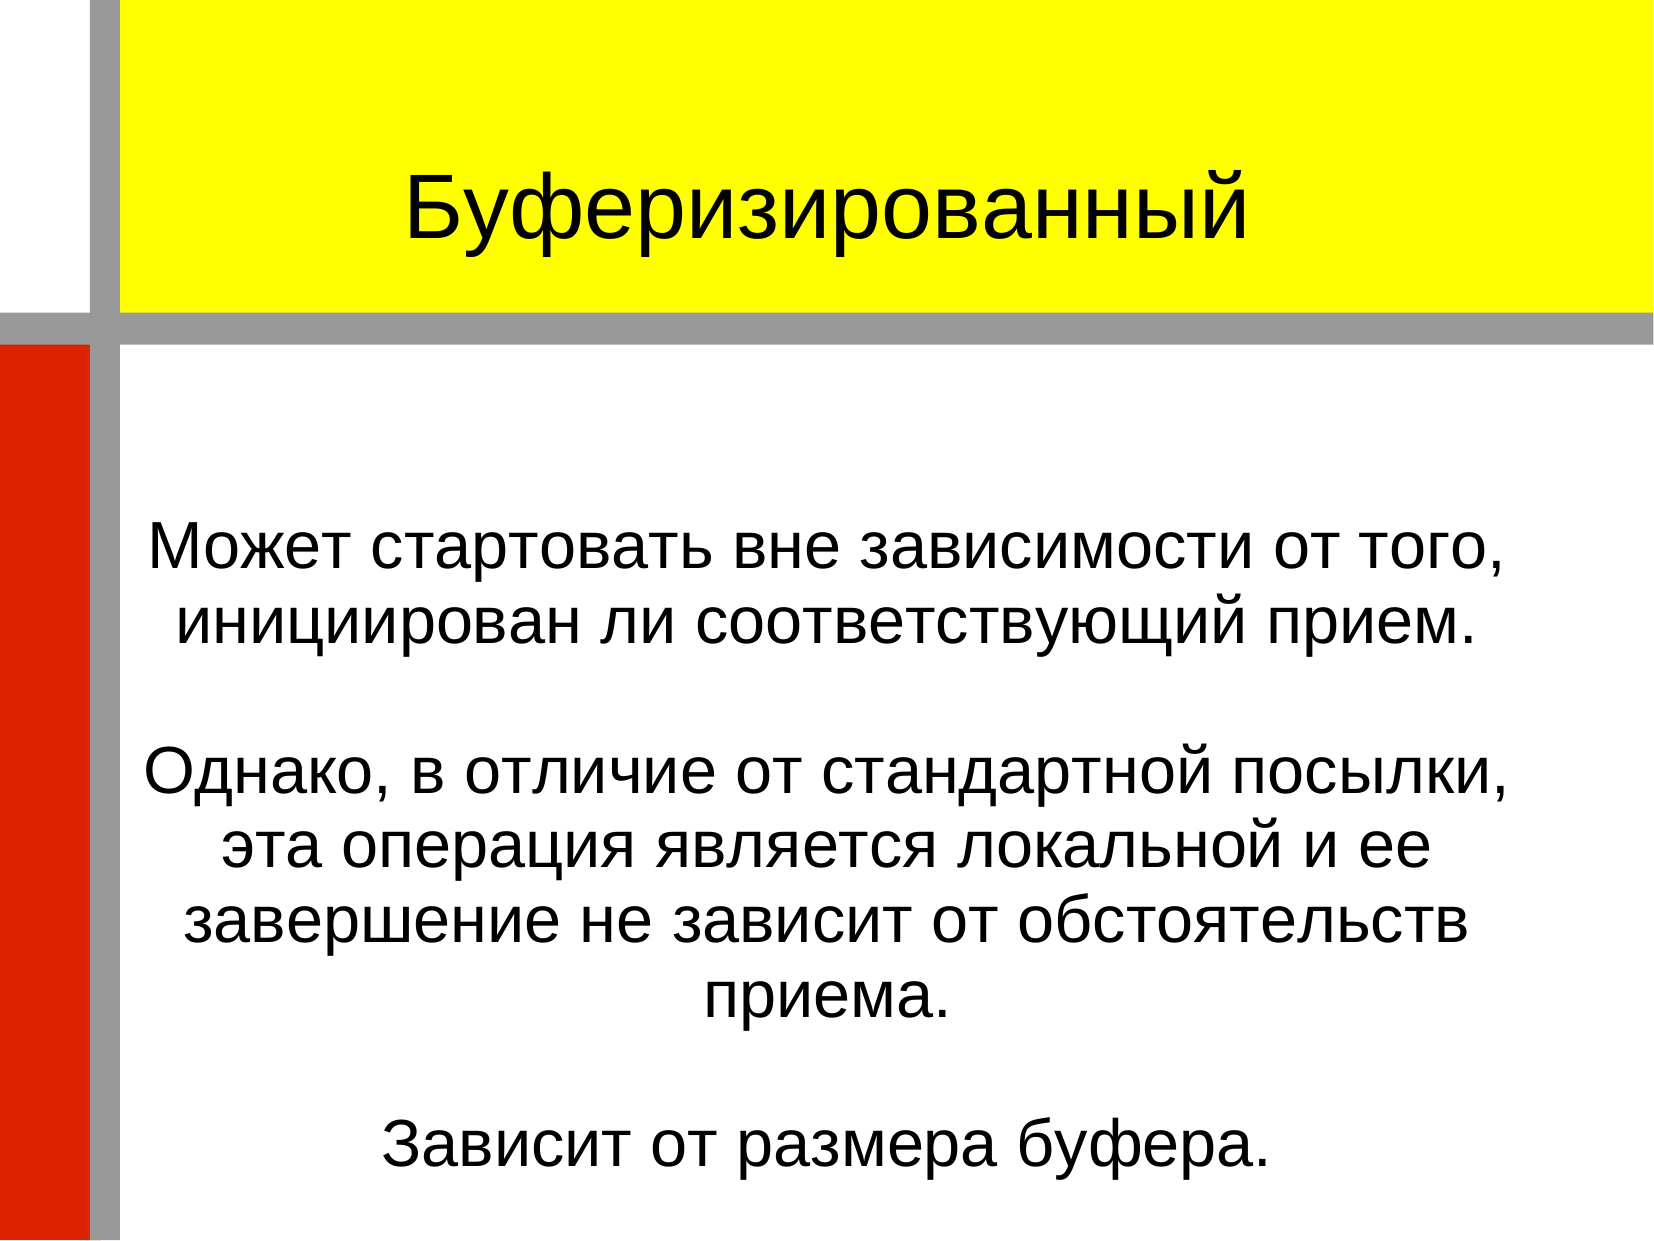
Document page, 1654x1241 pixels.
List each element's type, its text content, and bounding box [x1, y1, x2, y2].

subtitle Может стартовать вне зависимости от того, инициирован ли соответствующий прием. Однако, в отличие от стандартной посылки, эта операция является локальной и ее завершение не зависит от обстоятельств приема. Зависит от размера буфера. [121, 391, 1534, 1241]
title Буферизированный [121, 102, 1534, 311]
